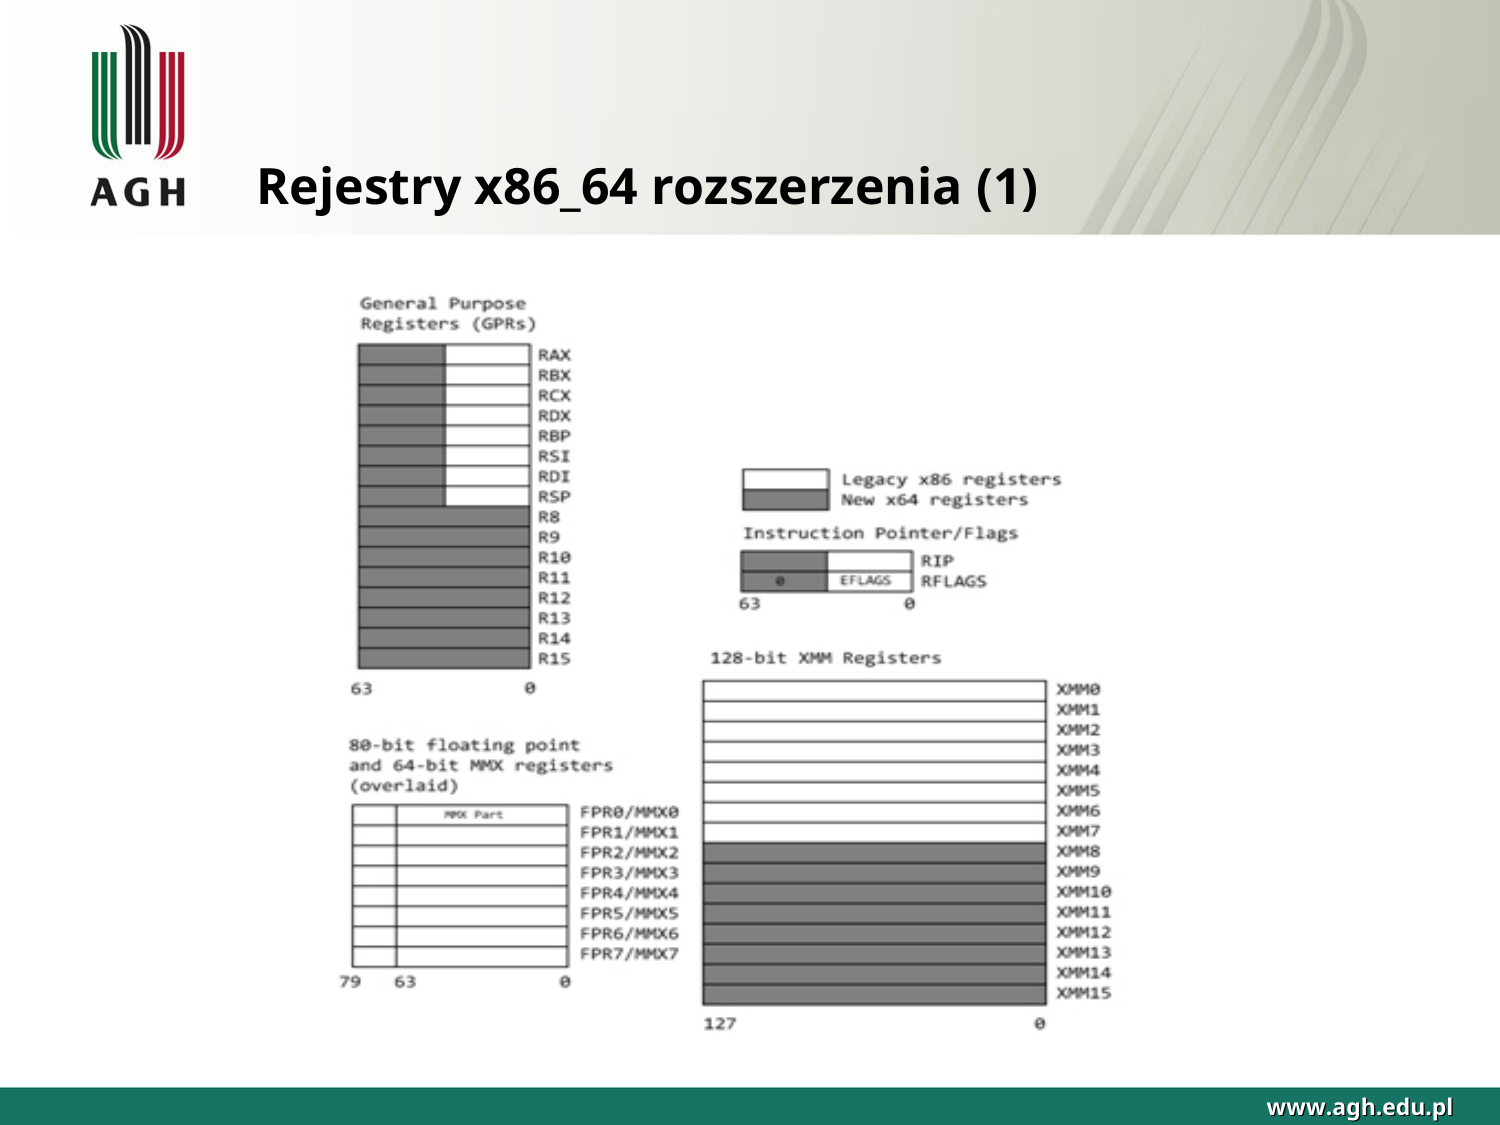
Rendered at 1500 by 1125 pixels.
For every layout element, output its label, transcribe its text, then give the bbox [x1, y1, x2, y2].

title Rejestry x86_64 rozszerzenia (1) [242, 129, 1436, 241]
text_box www.agh.edu.pl [1251, 1084, 1500, 1125]
picture [0, 0, 1500, 1125]
